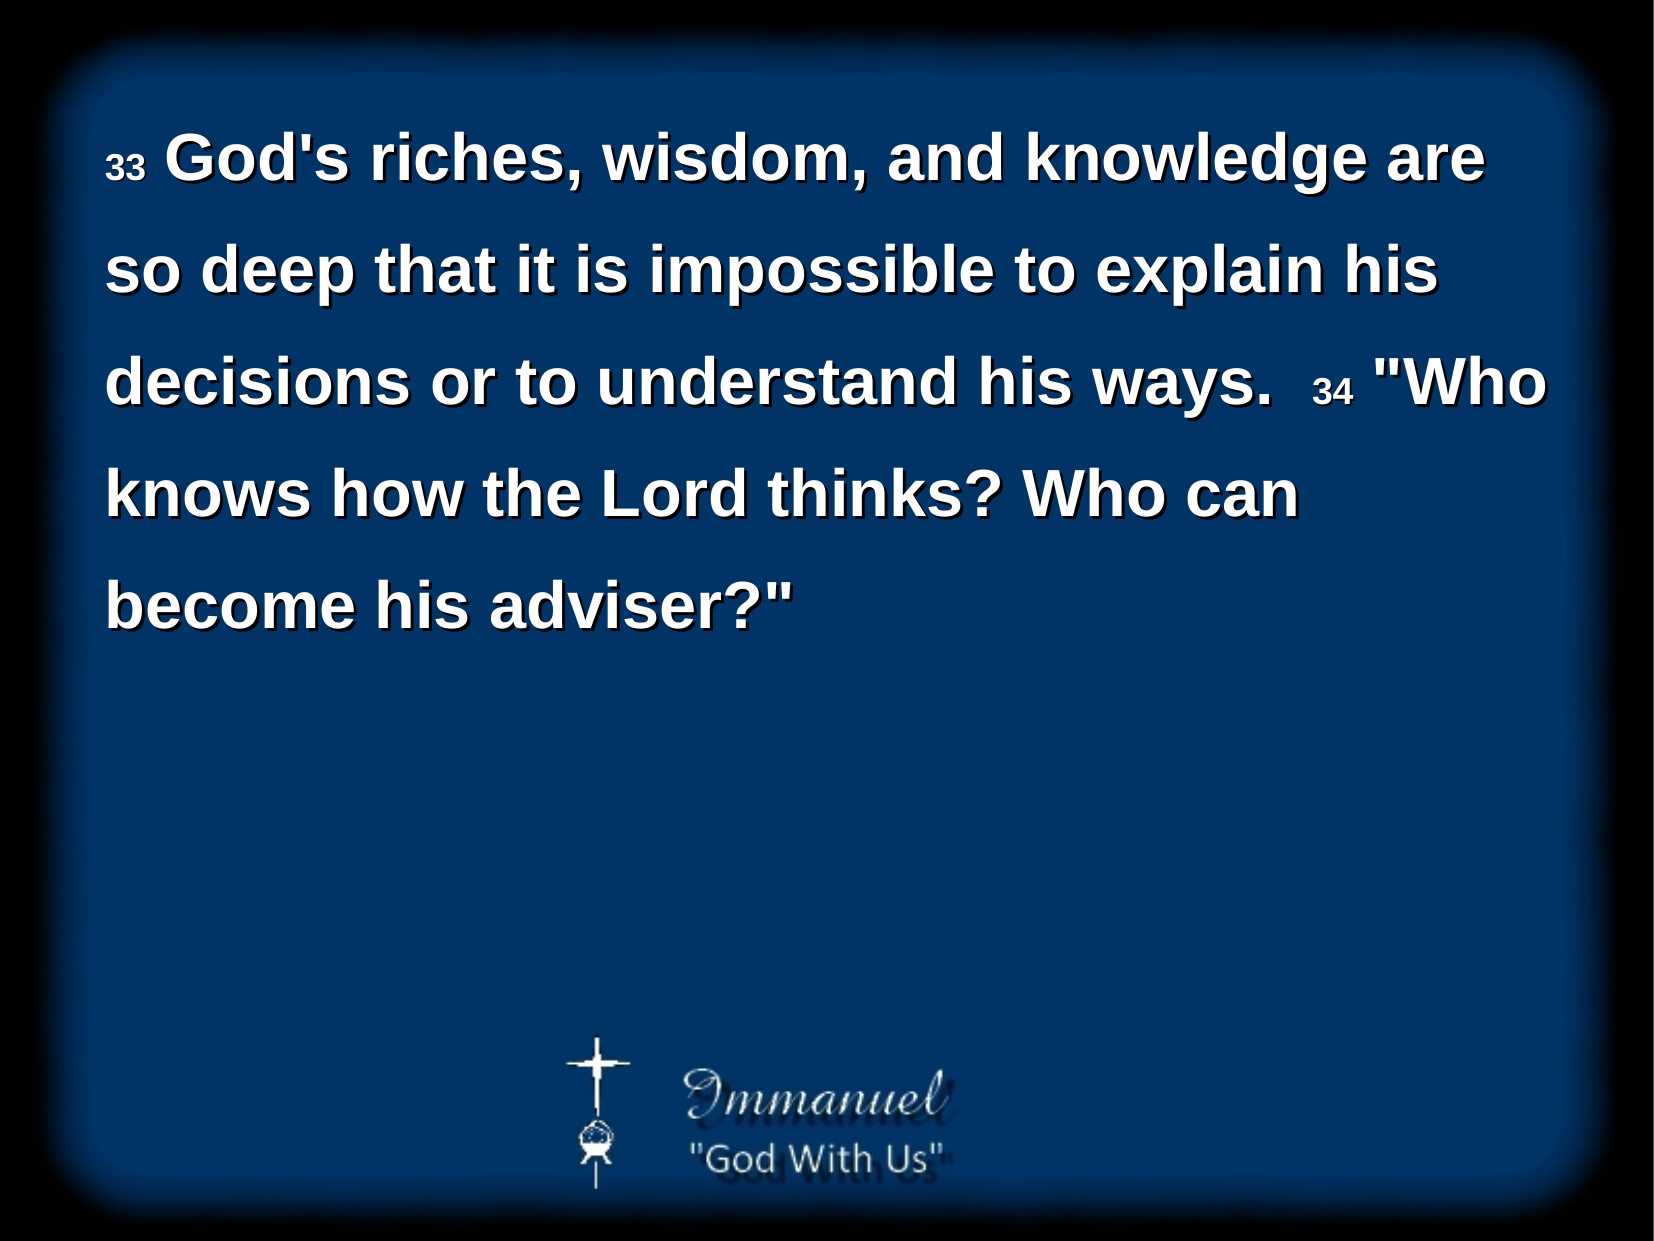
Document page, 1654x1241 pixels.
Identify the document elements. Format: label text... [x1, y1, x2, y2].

text_box 33 God's riches, wisdom, and knowledge are so deep that it is impossible to explain his decisions or to understand his ways. 34 "Who knows how the Lord thinks? Who can become his adviser?" [90, 75, 1576, 610]
picture [0, 0, 1654, 1241]
